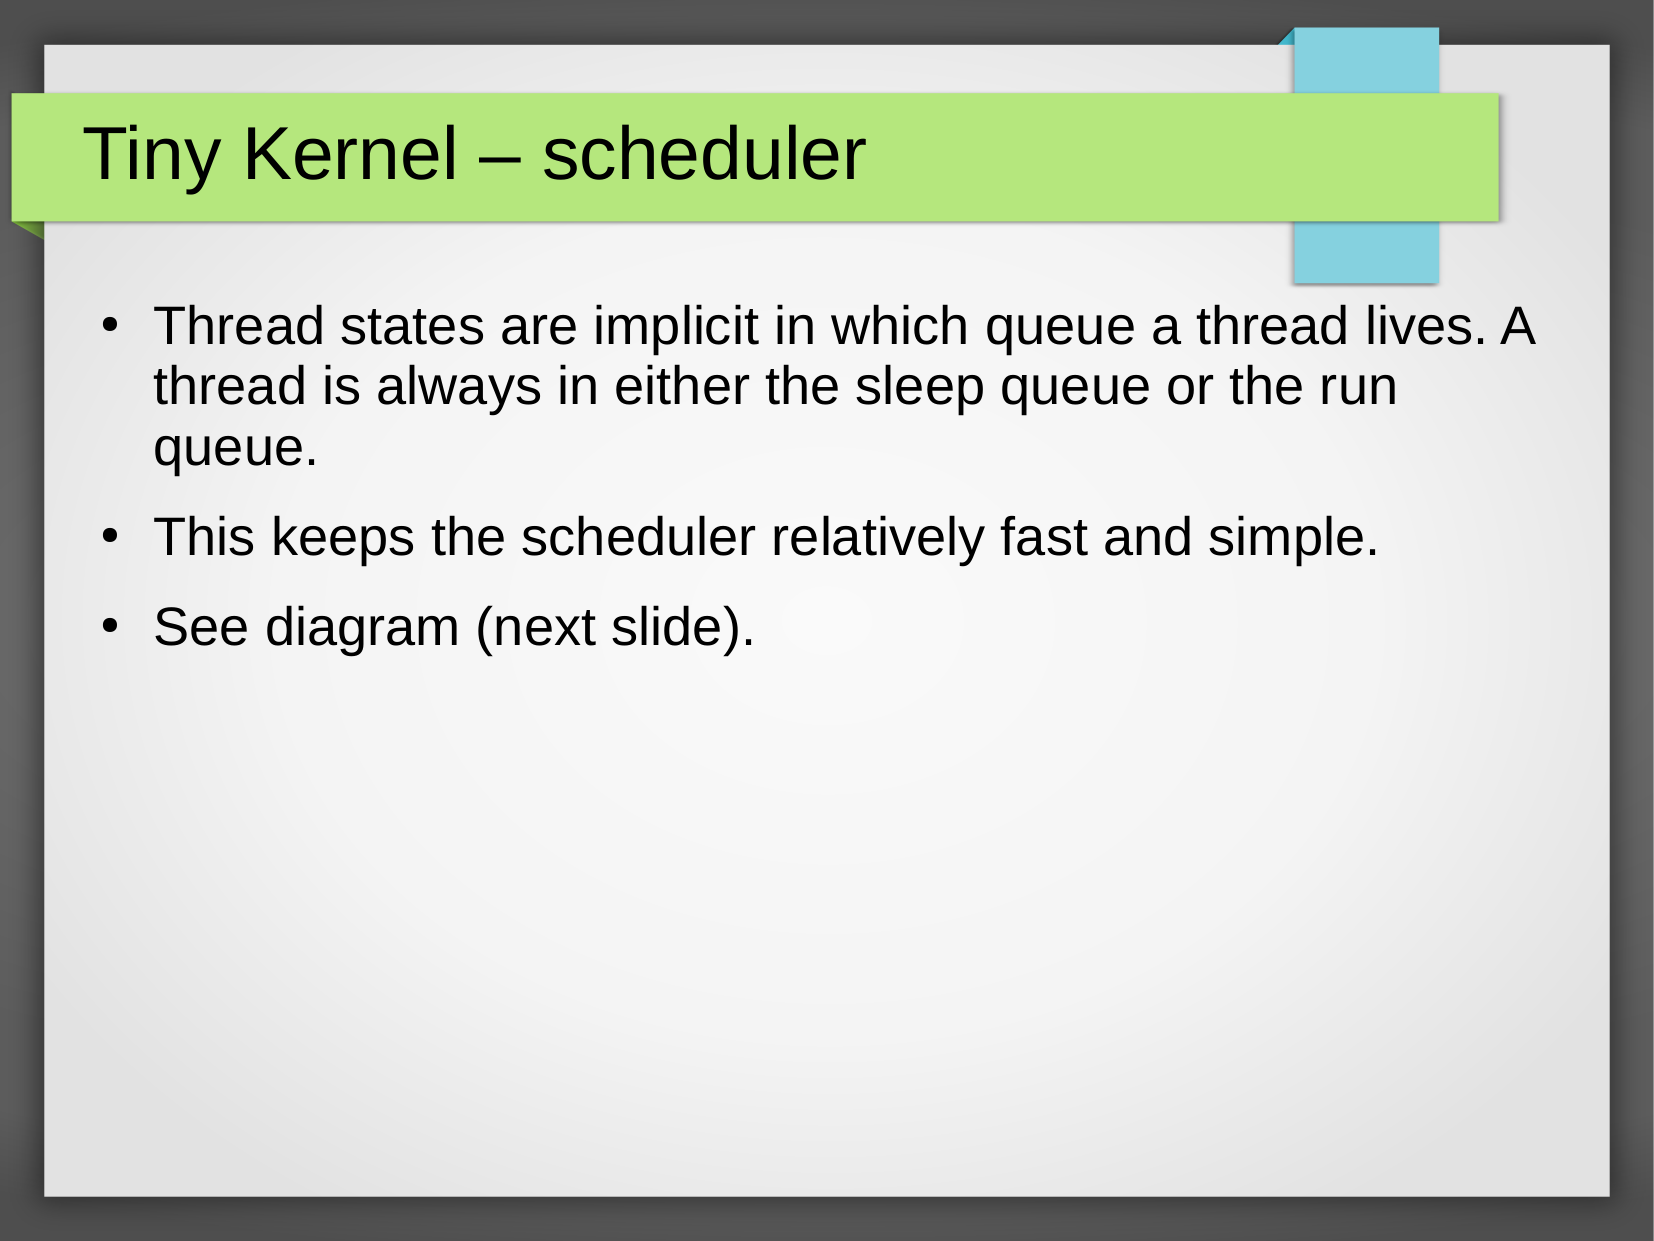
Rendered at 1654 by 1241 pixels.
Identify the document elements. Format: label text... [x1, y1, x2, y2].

list Thread states are implicit in which queue a thread lives. A thread is always in either the sleep queue or the run queue. This keeps the scheduler relatively fast and simple. See diagram (next slide). [82, 295, 1571, 1015]
title Tiny Kernel – scheduler [82, 94, 1264, 213]
picture [0, 0, 1654, 1241]
